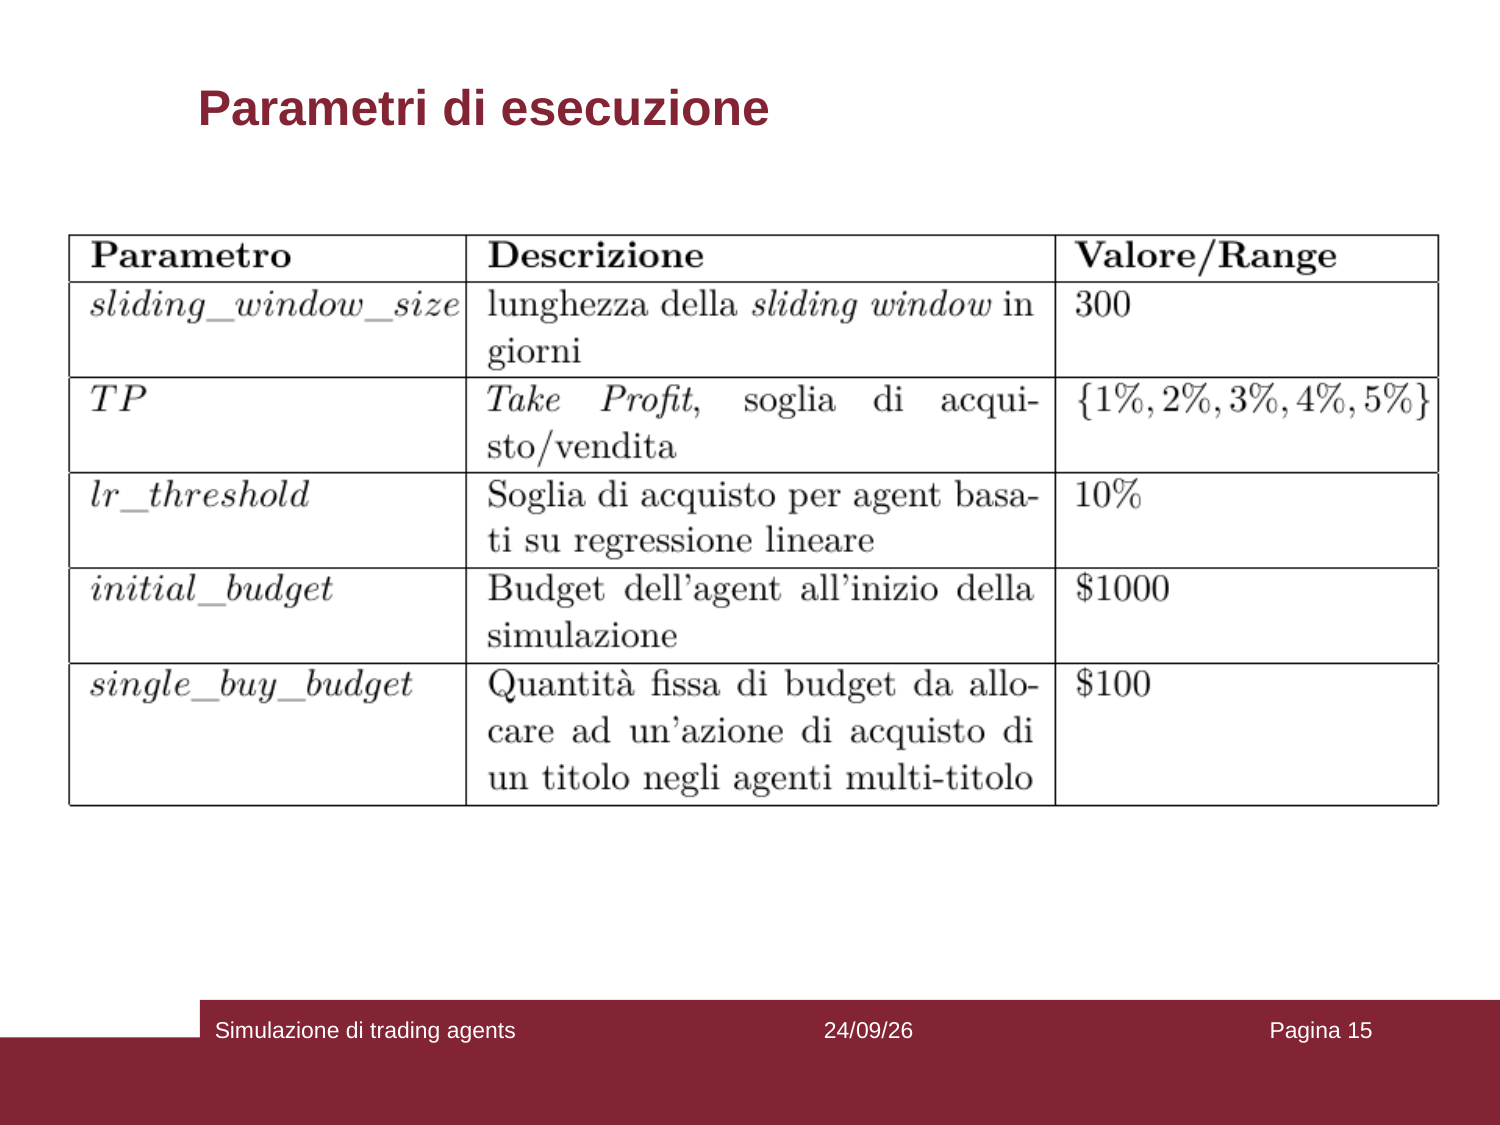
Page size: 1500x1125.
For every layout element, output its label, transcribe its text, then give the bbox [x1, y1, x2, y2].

title Parametri di esecuzione [183, 67, 1400, 150]
picture [53, 219, 1455, 827]
